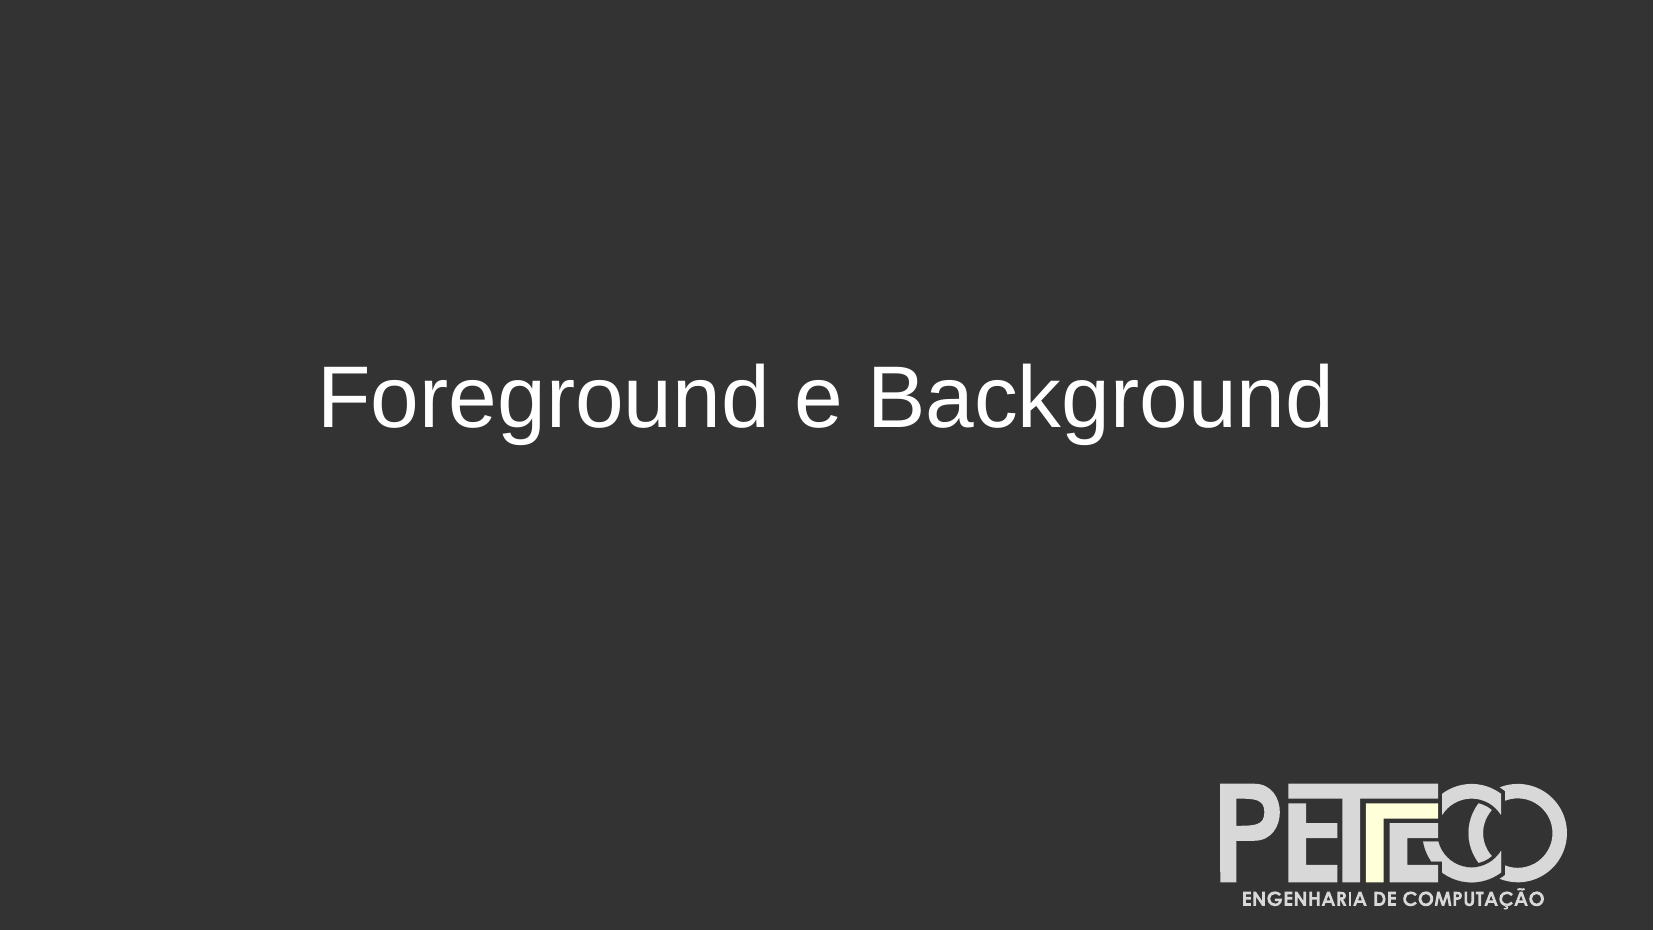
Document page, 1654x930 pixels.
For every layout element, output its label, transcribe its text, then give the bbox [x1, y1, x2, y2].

subtitle Foreground e Background [82, 37, 1571, 757]
